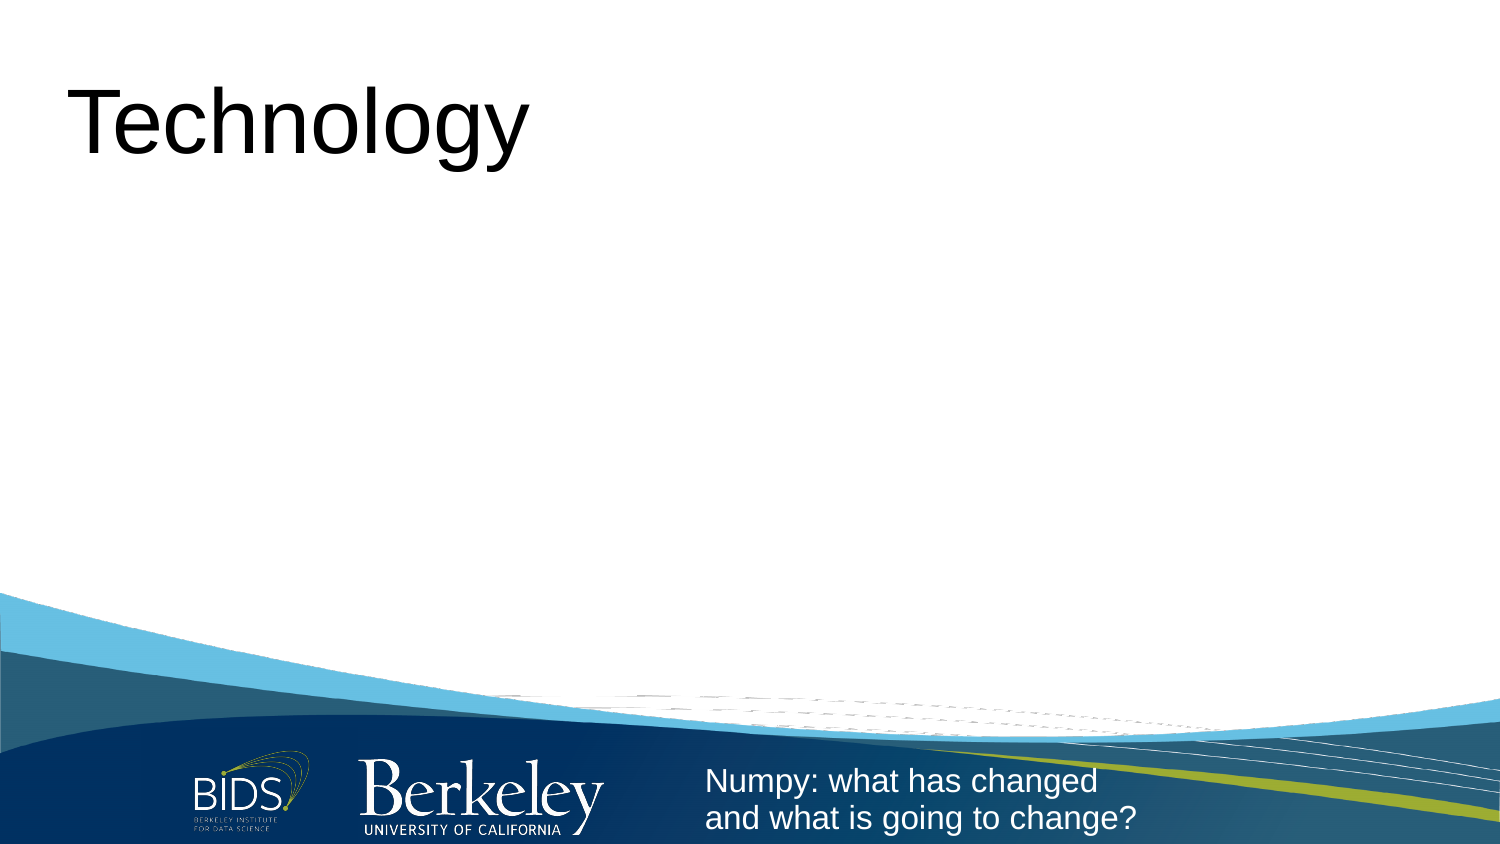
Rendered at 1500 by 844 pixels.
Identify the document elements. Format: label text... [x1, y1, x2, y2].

title Technology [51, 67, 1449, 167]
text_box Numpy: what has changed and what is going to change? [690, 754, 1216, 844]
text_box [1216, 765, 1456, 836]
picture [176, 733, 324, 844]
picture [0, 593, 1500, 844]
